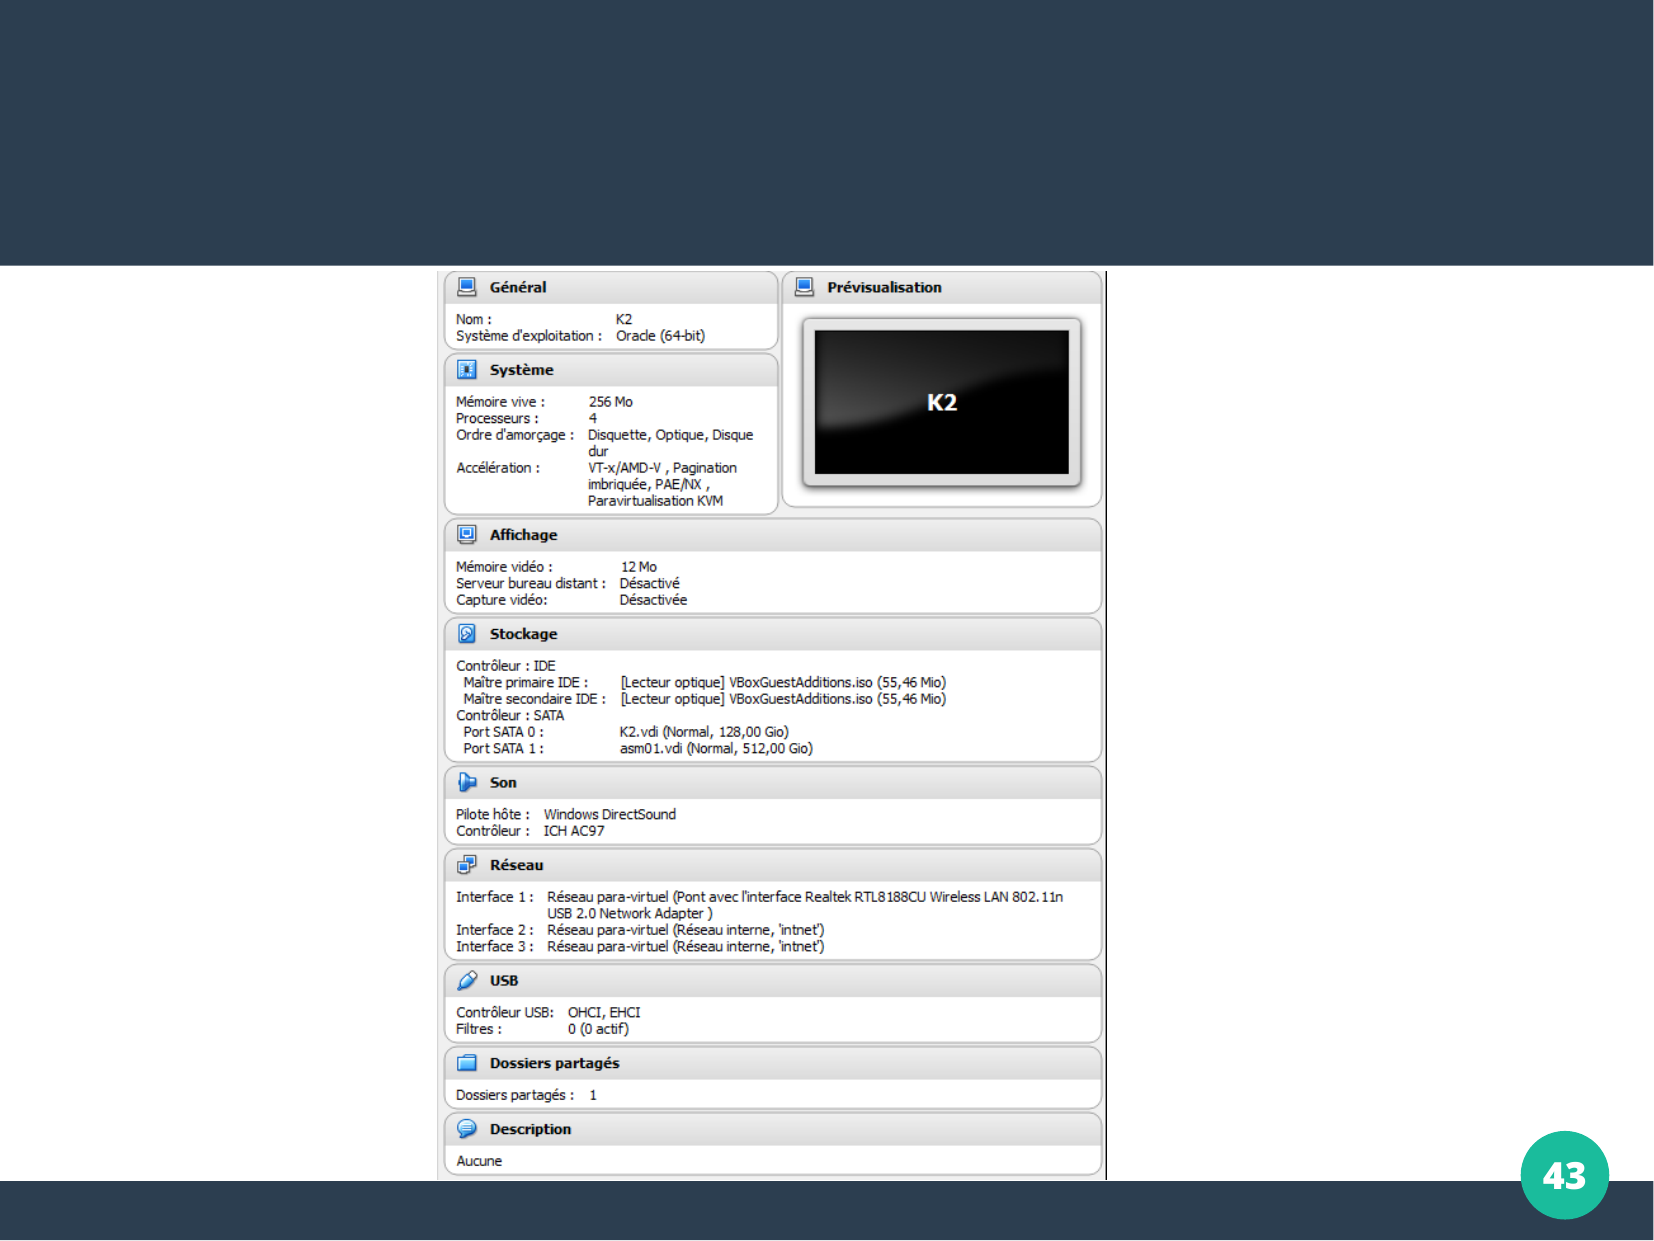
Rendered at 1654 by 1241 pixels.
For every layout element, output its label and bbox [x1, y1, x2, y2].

picture [437, 271, 1107, 1180]
